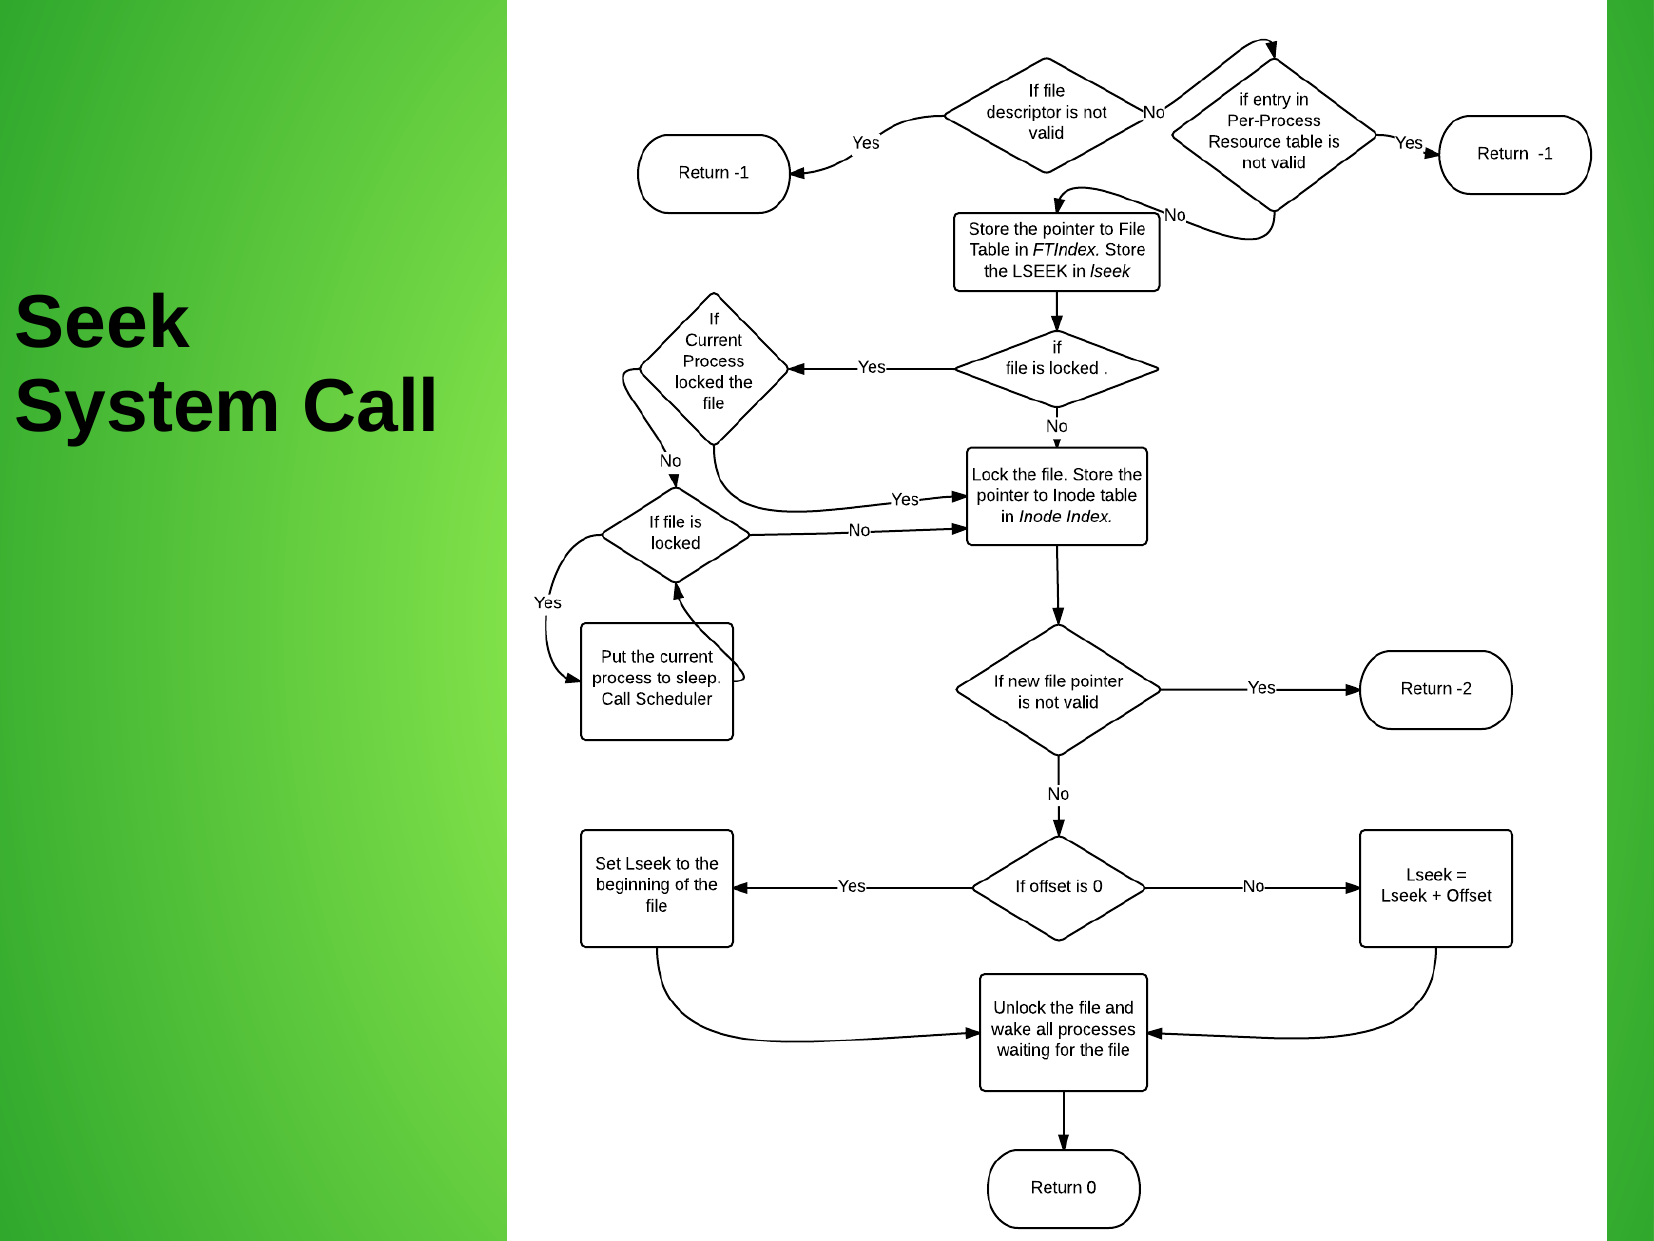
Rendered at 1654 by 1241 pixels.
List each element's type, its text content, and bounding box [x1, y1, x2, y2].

text_box Seek System Call [0, 271, 485, 455]
picture [507, 0, 1607, 1241]
